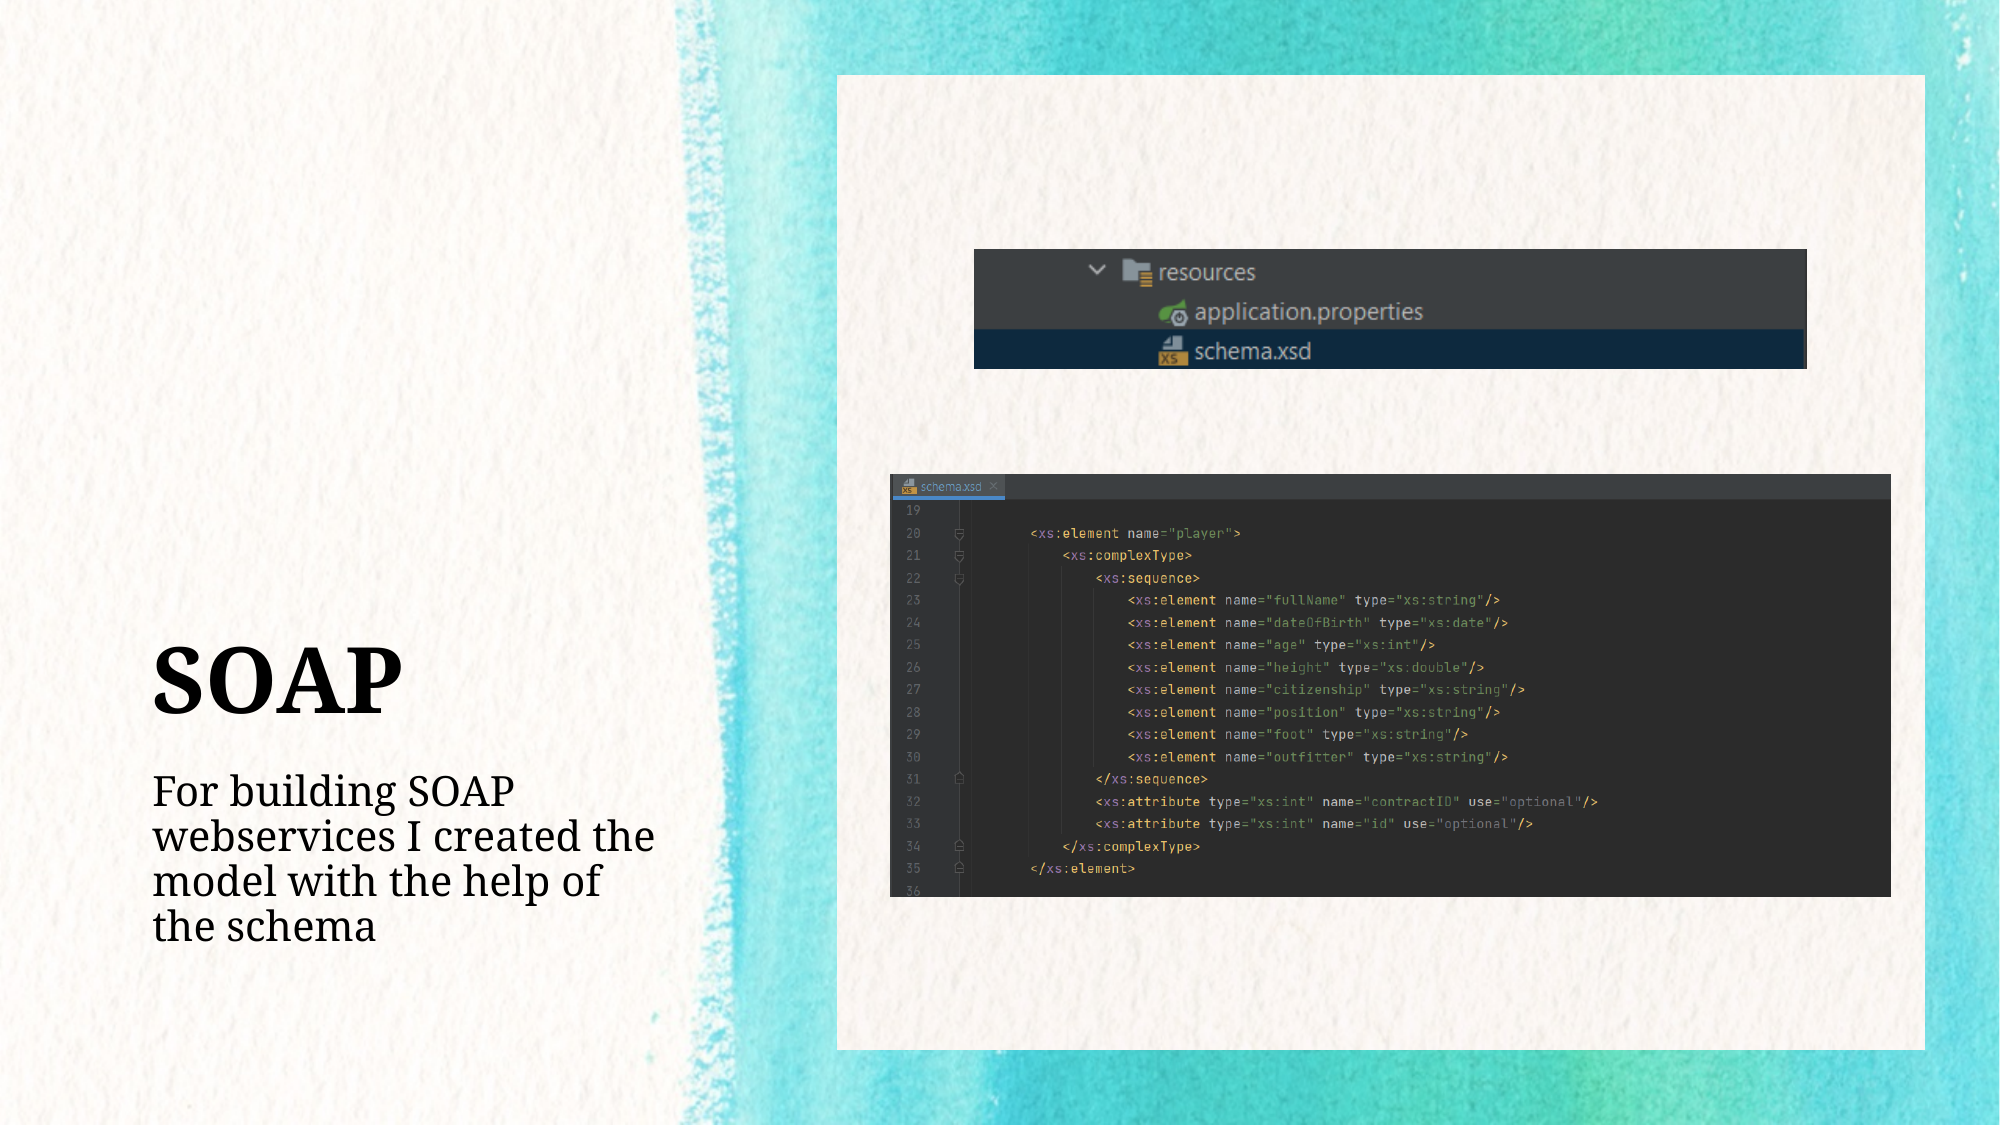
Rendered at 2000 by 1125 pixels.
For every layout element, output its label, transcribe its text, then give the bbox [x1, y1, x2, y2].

title SOAP [137, 425, 675, 741]
list For building SOAP webservices I created the model with the help of the schema [137, 762, 675, 988]
picture [0, 0, 2000, 1125]
